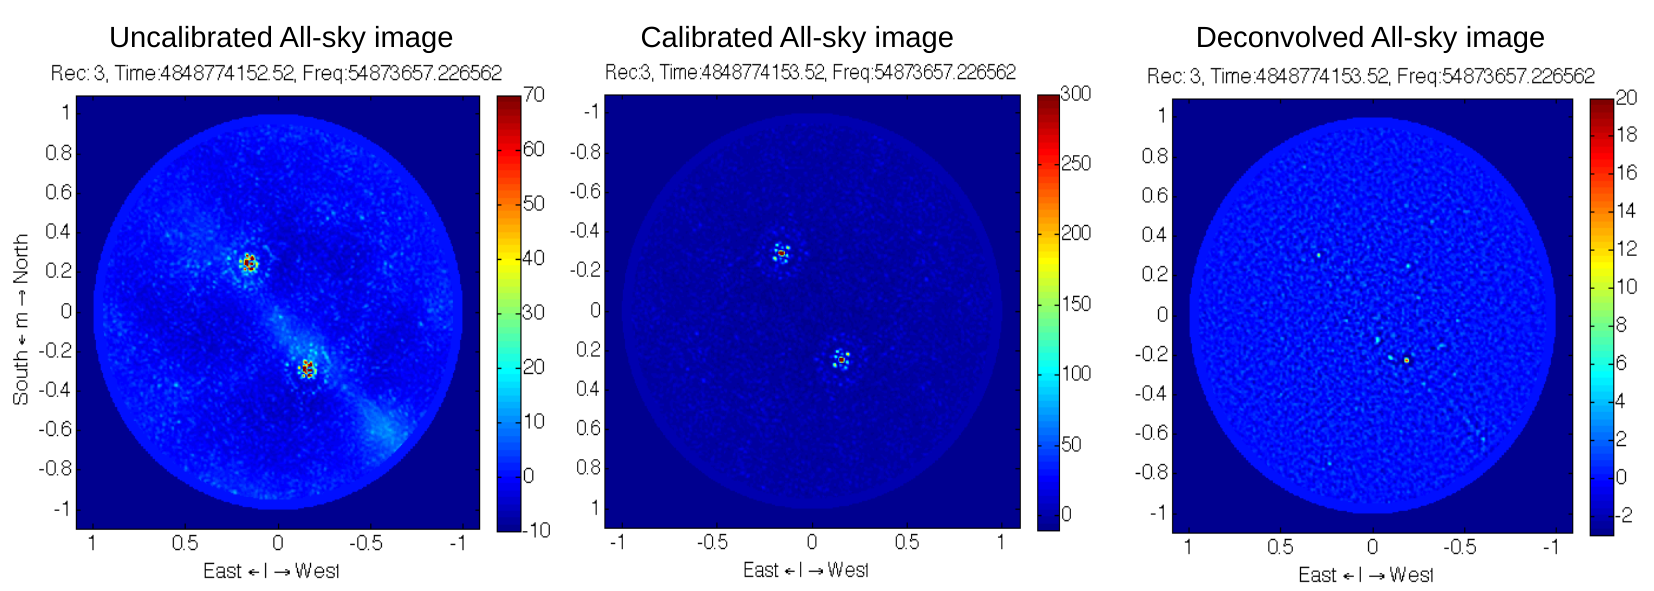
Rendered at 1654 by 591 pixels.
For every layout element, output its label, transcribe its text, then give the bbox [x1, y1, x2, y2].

text_box Uncalibrated All-sky image [94, 13, 468, 61]
picture [0, 54, 1654, 591]
text_box Calibrated All-sky image [625, 13, 969, 61]
text_box Deconvolved All-sky image [1180, 13, 1560, 61]
